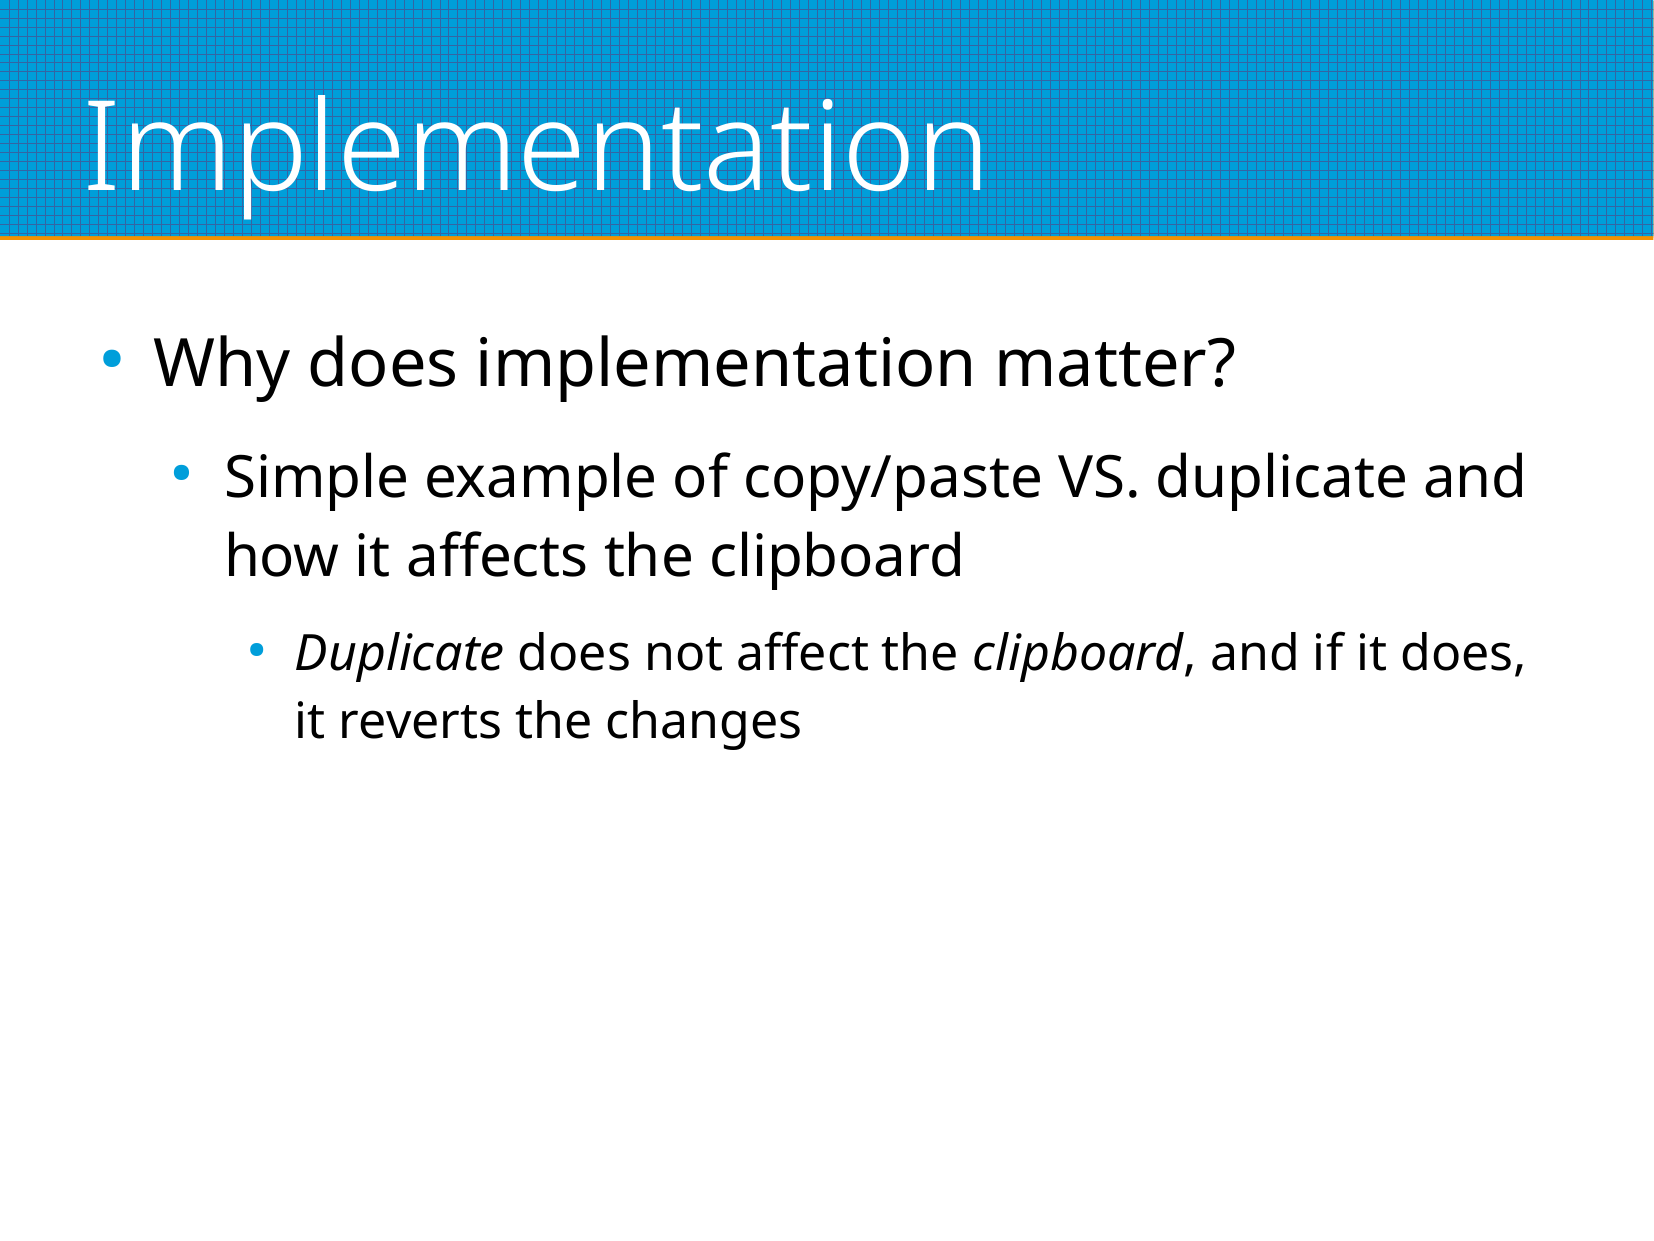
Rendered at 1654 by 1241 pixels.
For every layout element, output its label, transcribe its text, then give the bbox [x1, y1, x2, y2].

list Why does implementation matter? Simple example of copy/paste VS. duplicate and how it affects the clipboard Duplicate does not affect the clipboard, and if it does, it reverts the changes [82, 314, 1563, 1081]
title Implementation [82, 19, 1571, 227]
